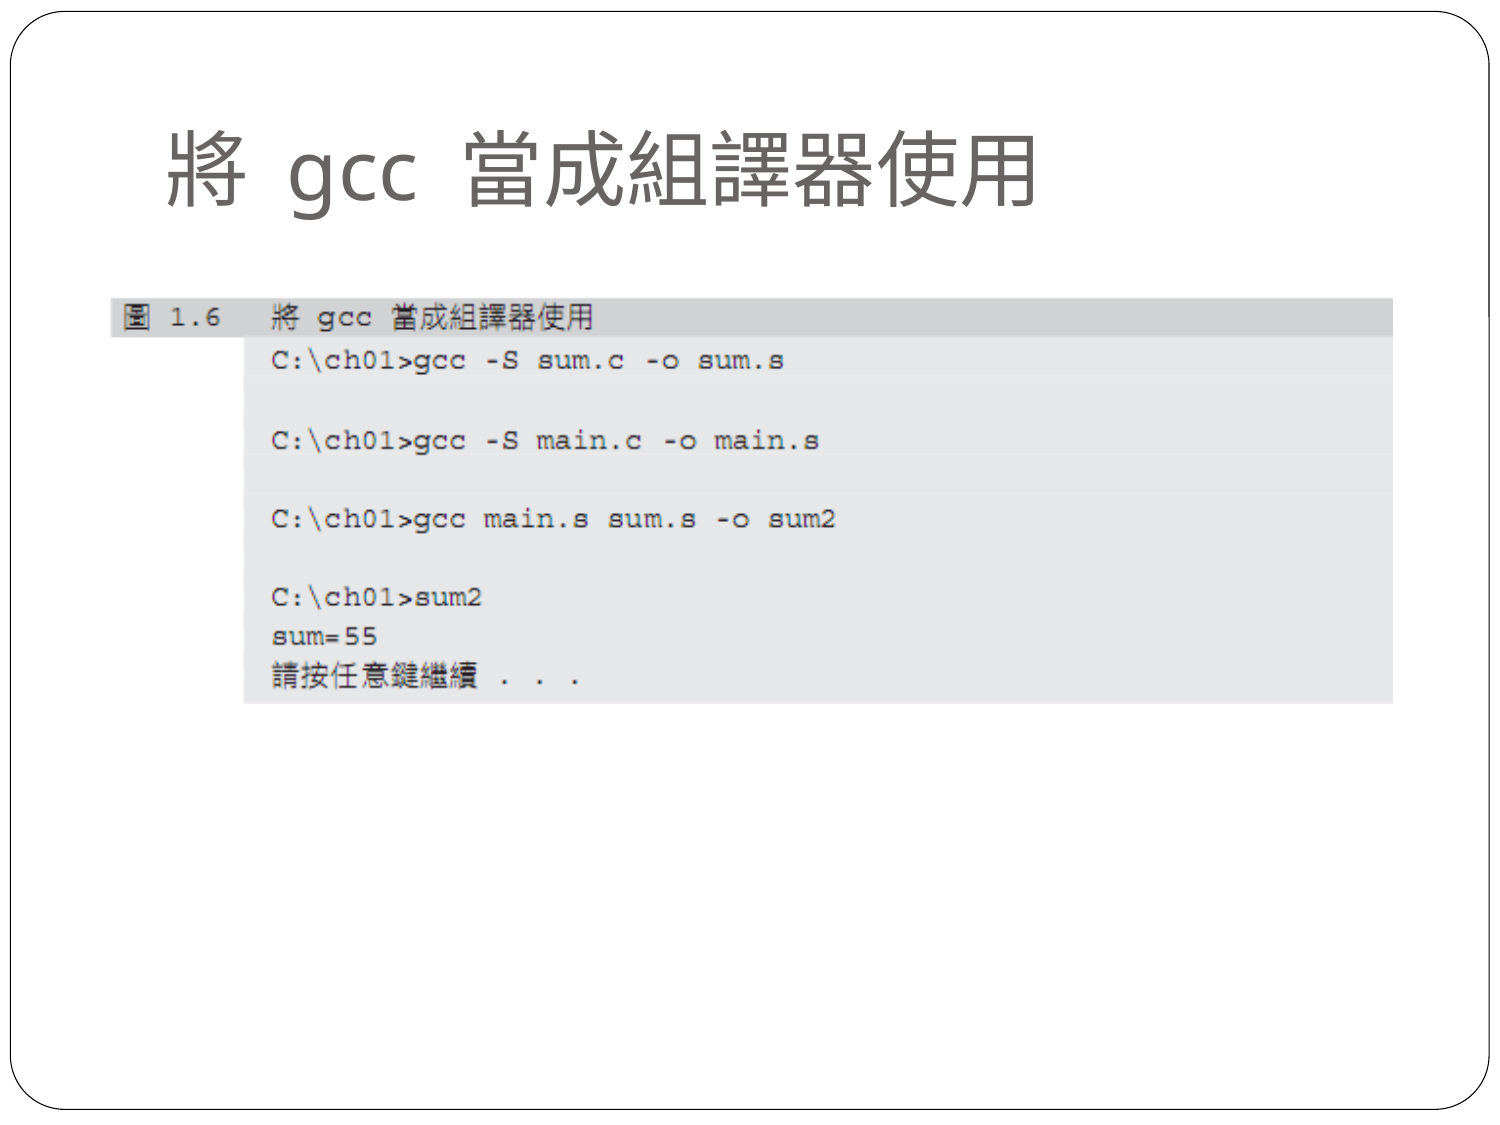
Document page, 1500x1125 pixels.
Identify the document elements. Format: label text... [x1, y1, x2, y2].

text_box [105, 281, 1393, 704]
title 將 gcc 當成組譯器使用 [150, 44, 1426, 233]
